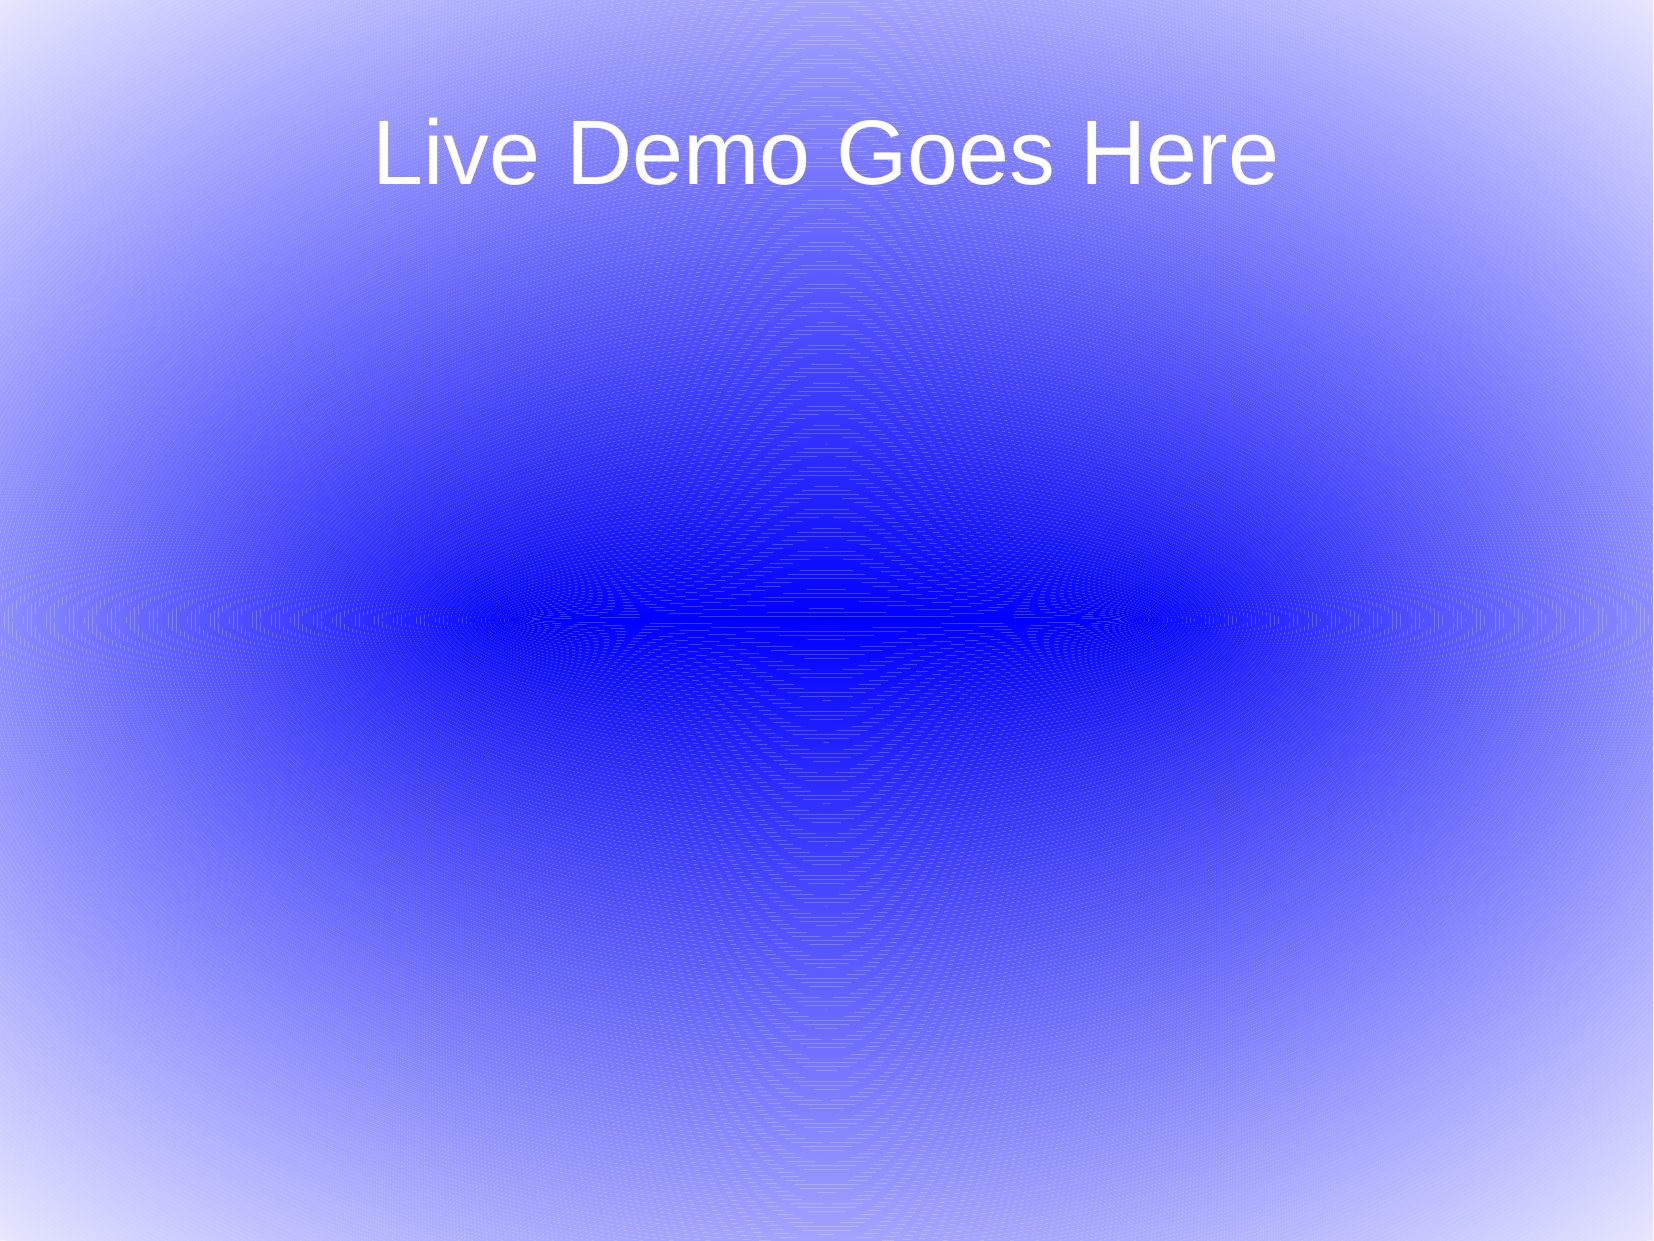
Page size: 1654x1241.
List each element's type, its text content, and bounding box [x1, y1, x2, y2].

title Live Demo Goes Here [82, 49, 1571, 257]
